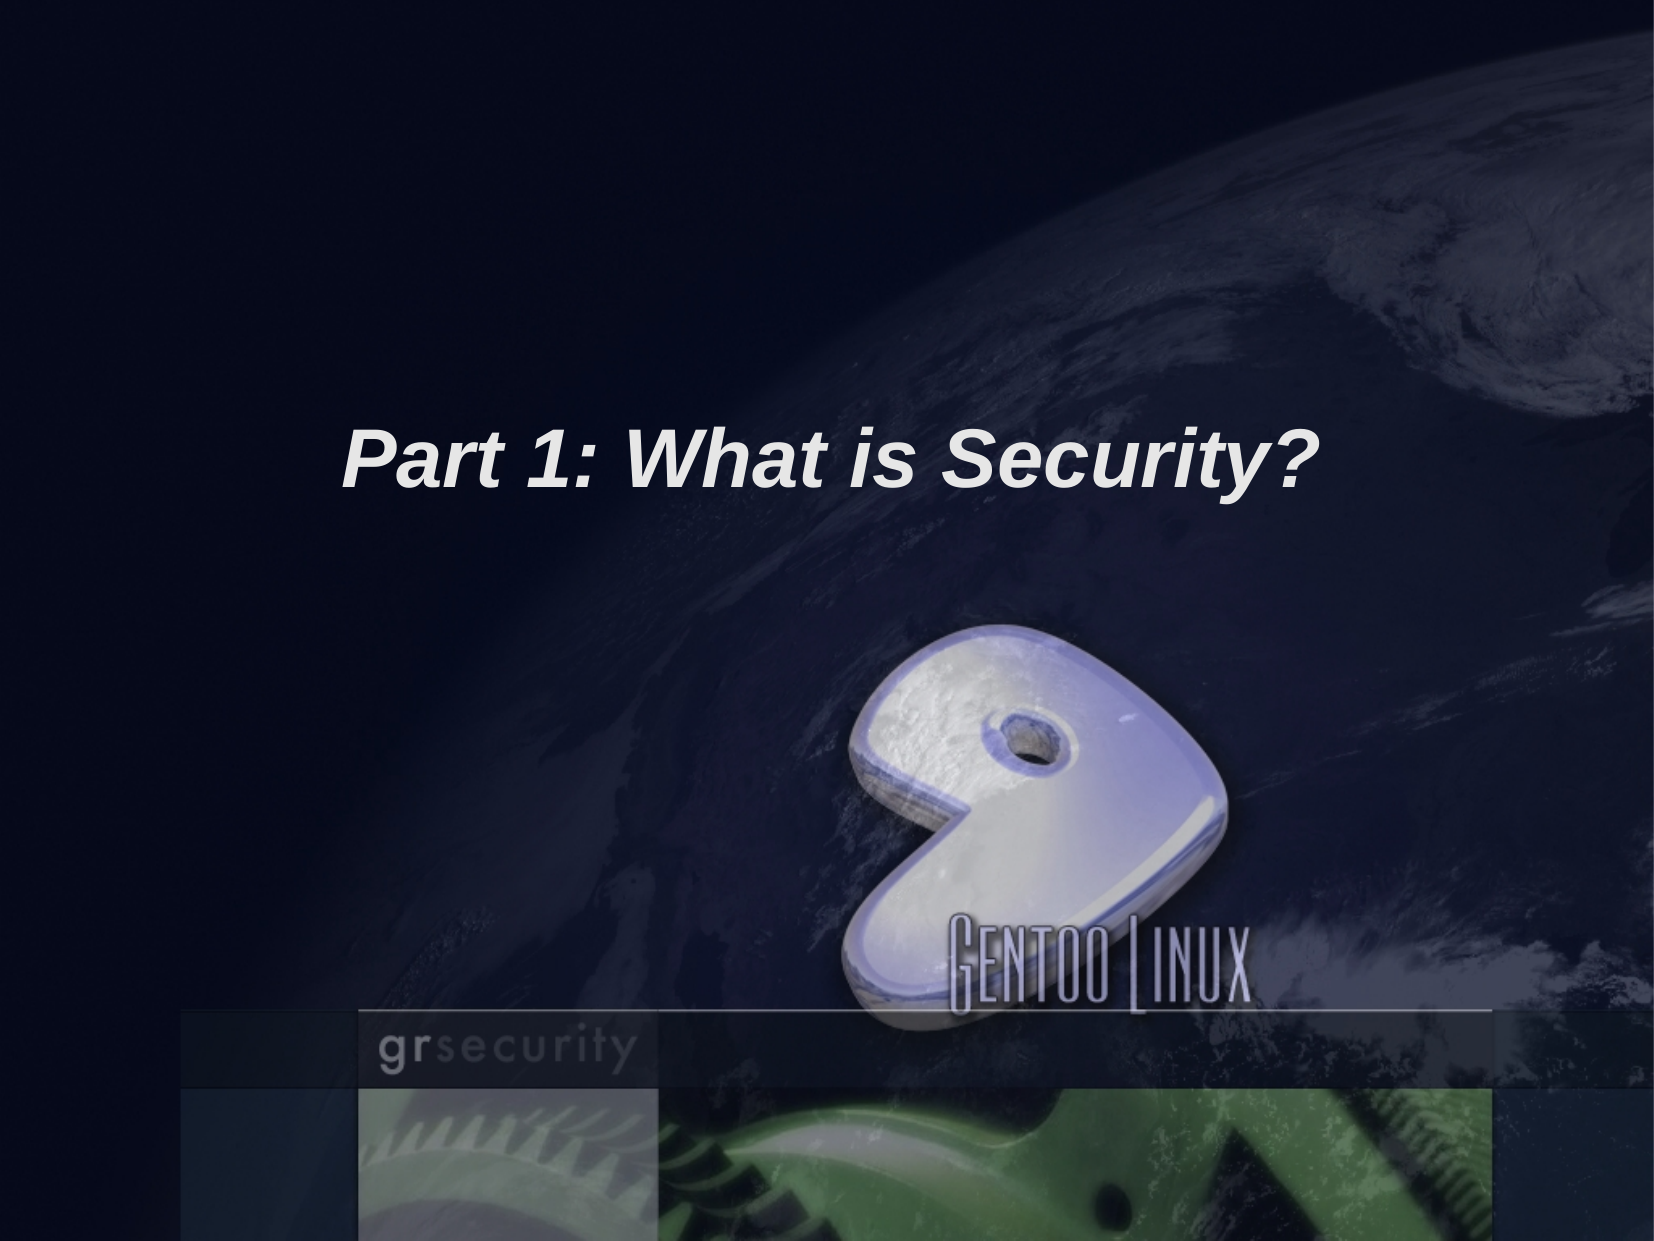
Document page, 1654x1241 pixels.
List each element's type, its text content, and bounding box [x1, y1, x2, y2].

title Part 1: What is Security? [125, 355, 1538, 563]
picture [0, 0, 1654, 1241]
